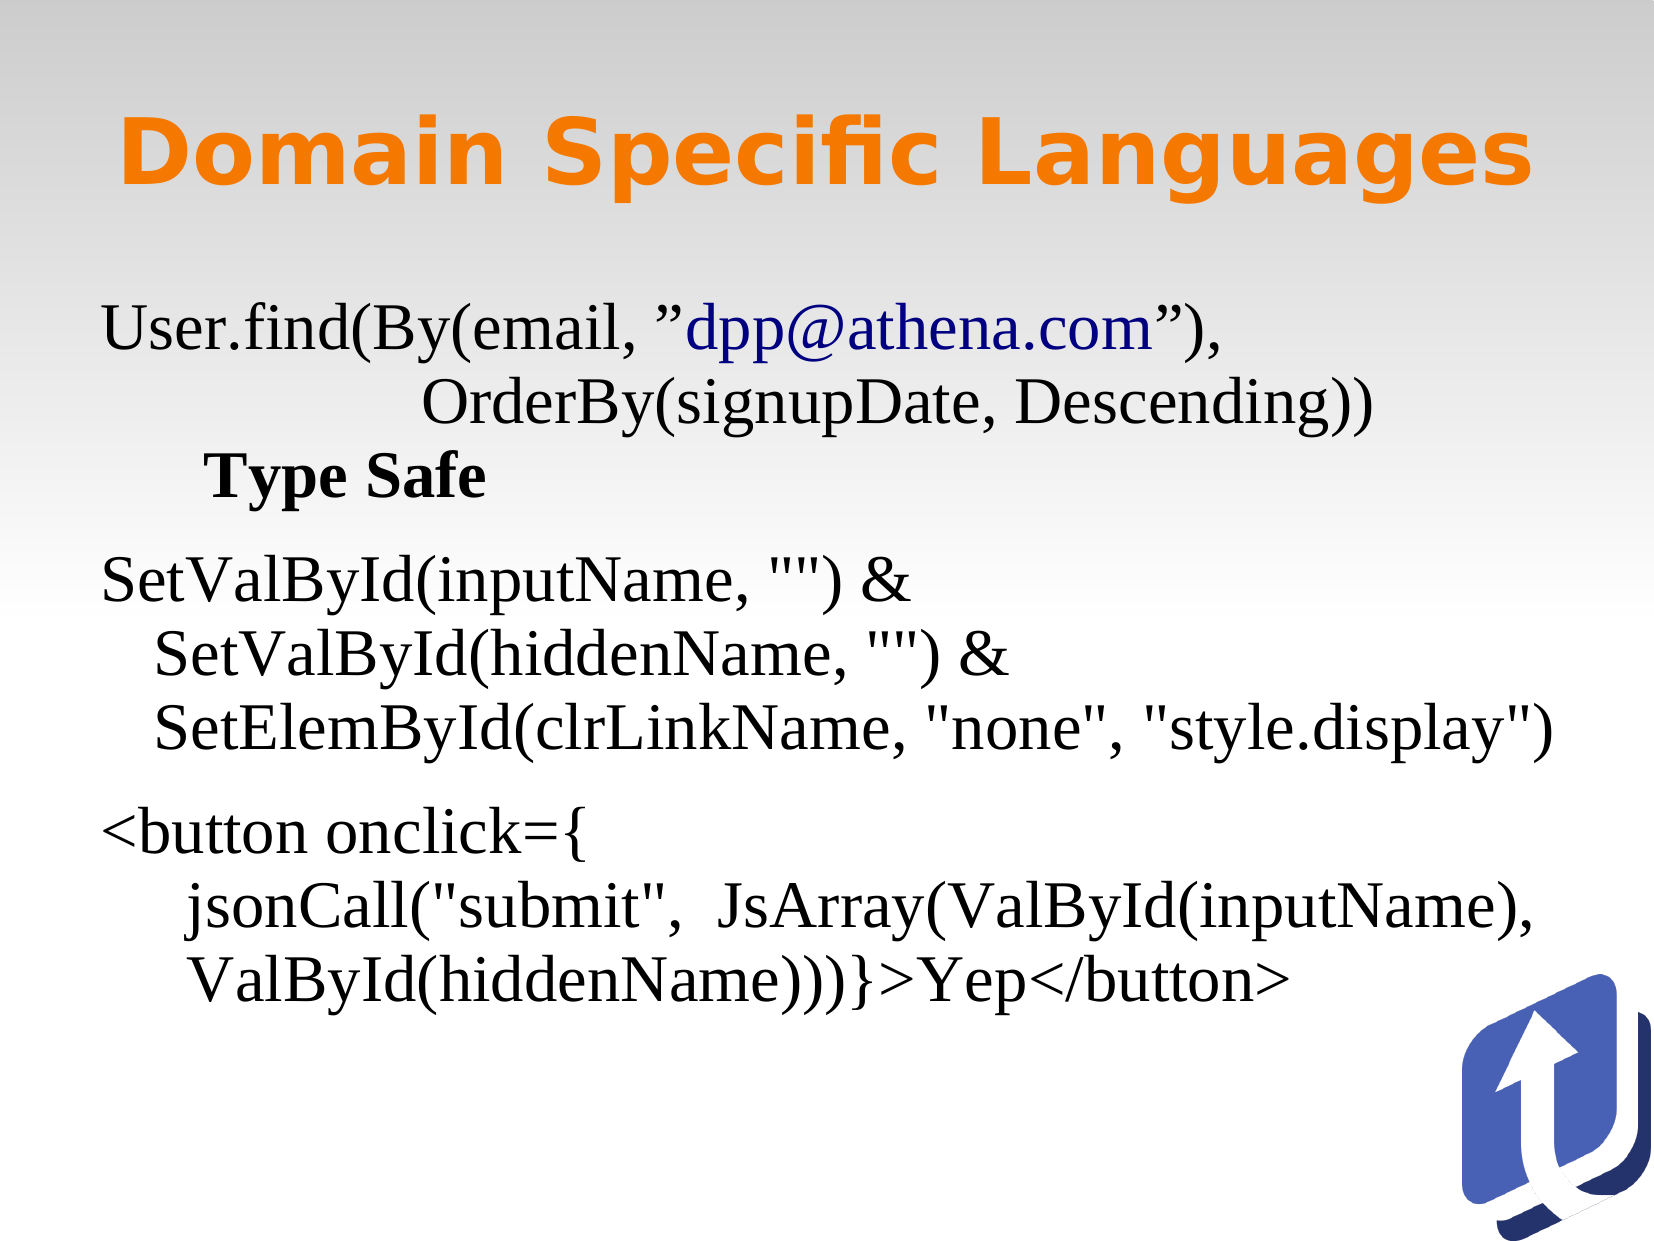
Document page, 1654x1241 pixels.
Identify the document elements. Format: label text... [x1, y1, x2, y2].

picture [1462, 974, 1651, 1241]
title Domain Specific Languages [82, 56, 1571, 250]
list User.find(By(email, ”dpp@athena.com”), OrderBy(signupDate, Descending)) Type Safe SetValById(inputName, "") & SetValById(hiddenName, "") & SetElemById(clrLinkName, "none", "style.display") <button onclick={ jsonCall("submit", JsArray(ValById(inputName), ValById(hiddenName)))}>Yep</button> [82, 290, 1571, 1094]
